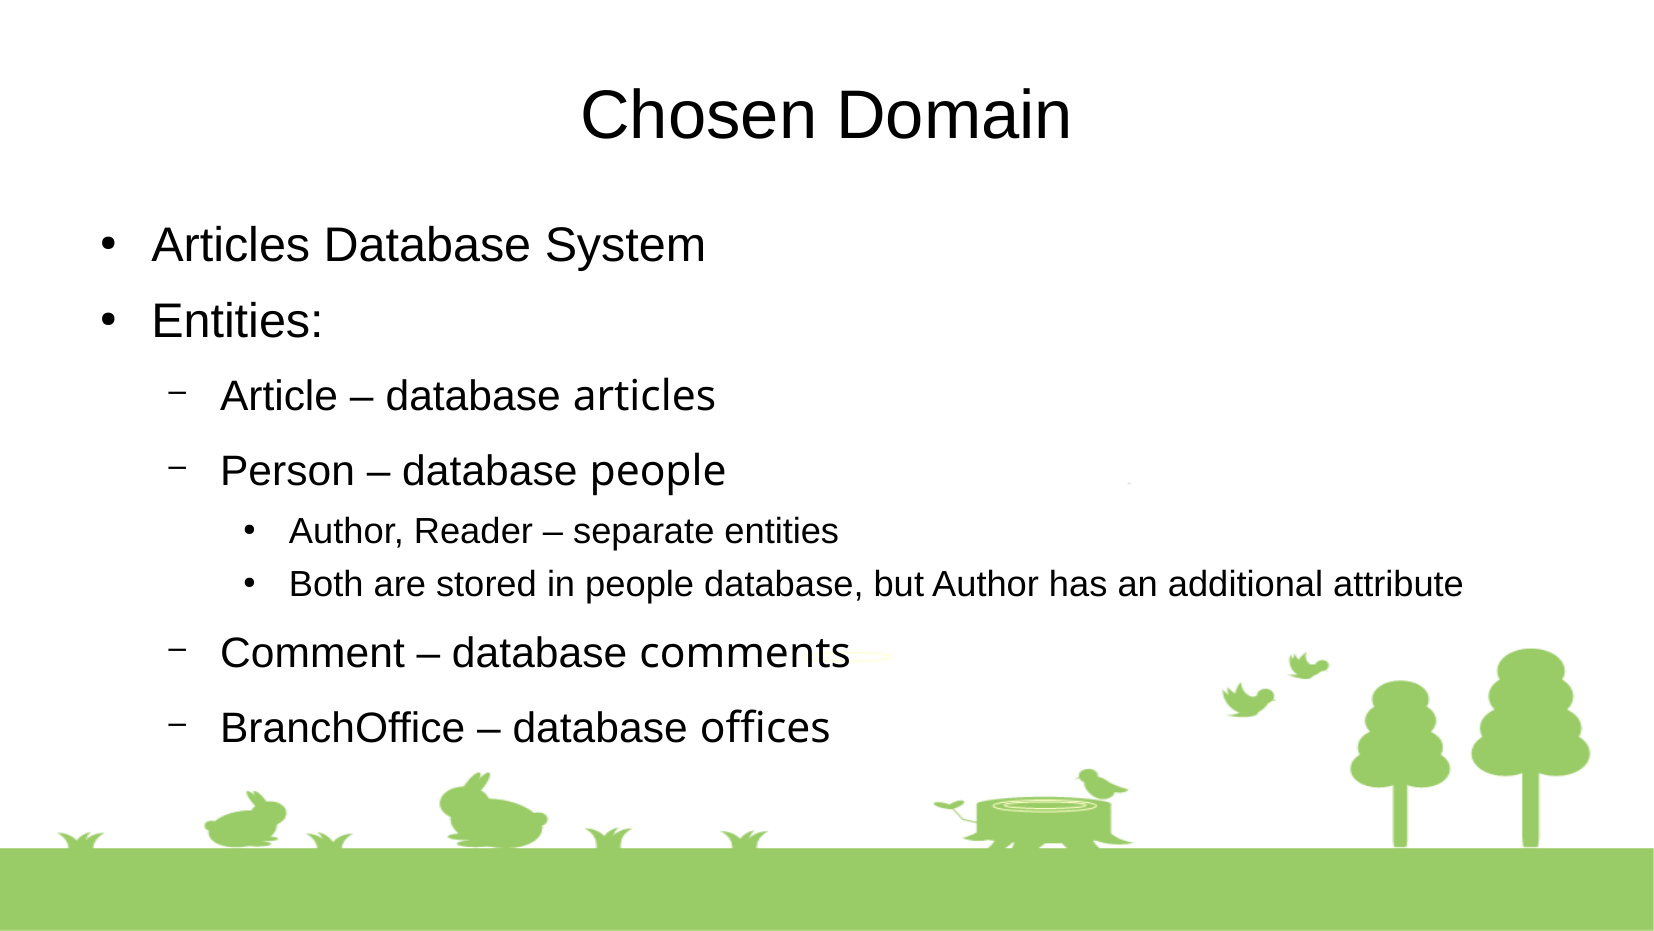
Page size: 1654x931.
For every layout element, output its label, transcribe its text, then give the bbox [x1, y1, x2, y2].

list Articles Database System Entities: Article – database articles Person – database people Author, Reader – separate entities Both are stored in people database, but Author has an additional attribute Comment – database comments BranchOffice – database offices [82, 217, 1571, 758]
picture [0, 0, 1654, 931]
title Chosen Domain [82, 37, 1571, 193]
